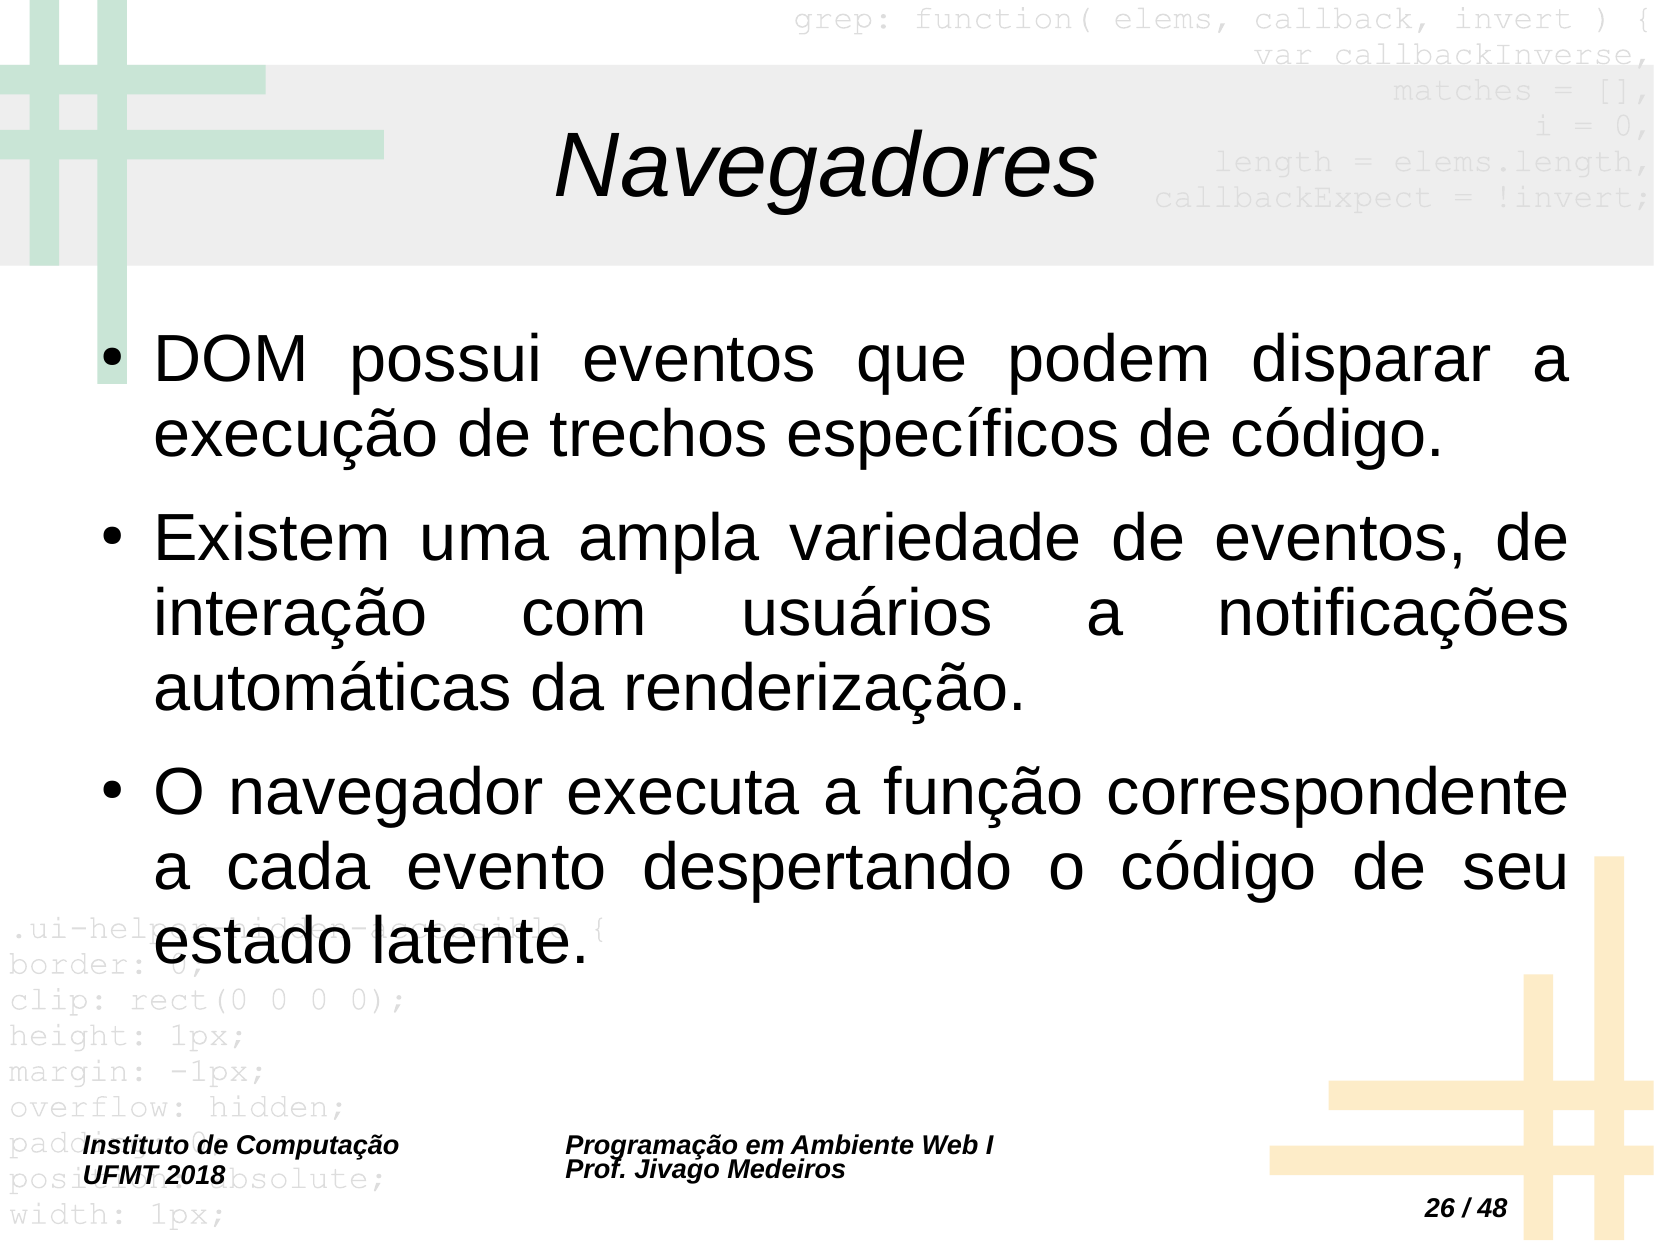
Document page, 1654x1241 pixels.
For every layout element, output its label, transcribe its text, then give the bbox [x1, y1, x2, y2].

title Navegadores [82, 61, 1571, 269]
list DOM possui eventos que podem disparar a execução de trechos específicos de código. Existem uma ampla variedade de eventos, de interação com usuários a notificações automáticas da renderização. O navegador executa a função correspondente a cada evento despertando o código de seu estado latente. [82, 290, 1571, 1010]
